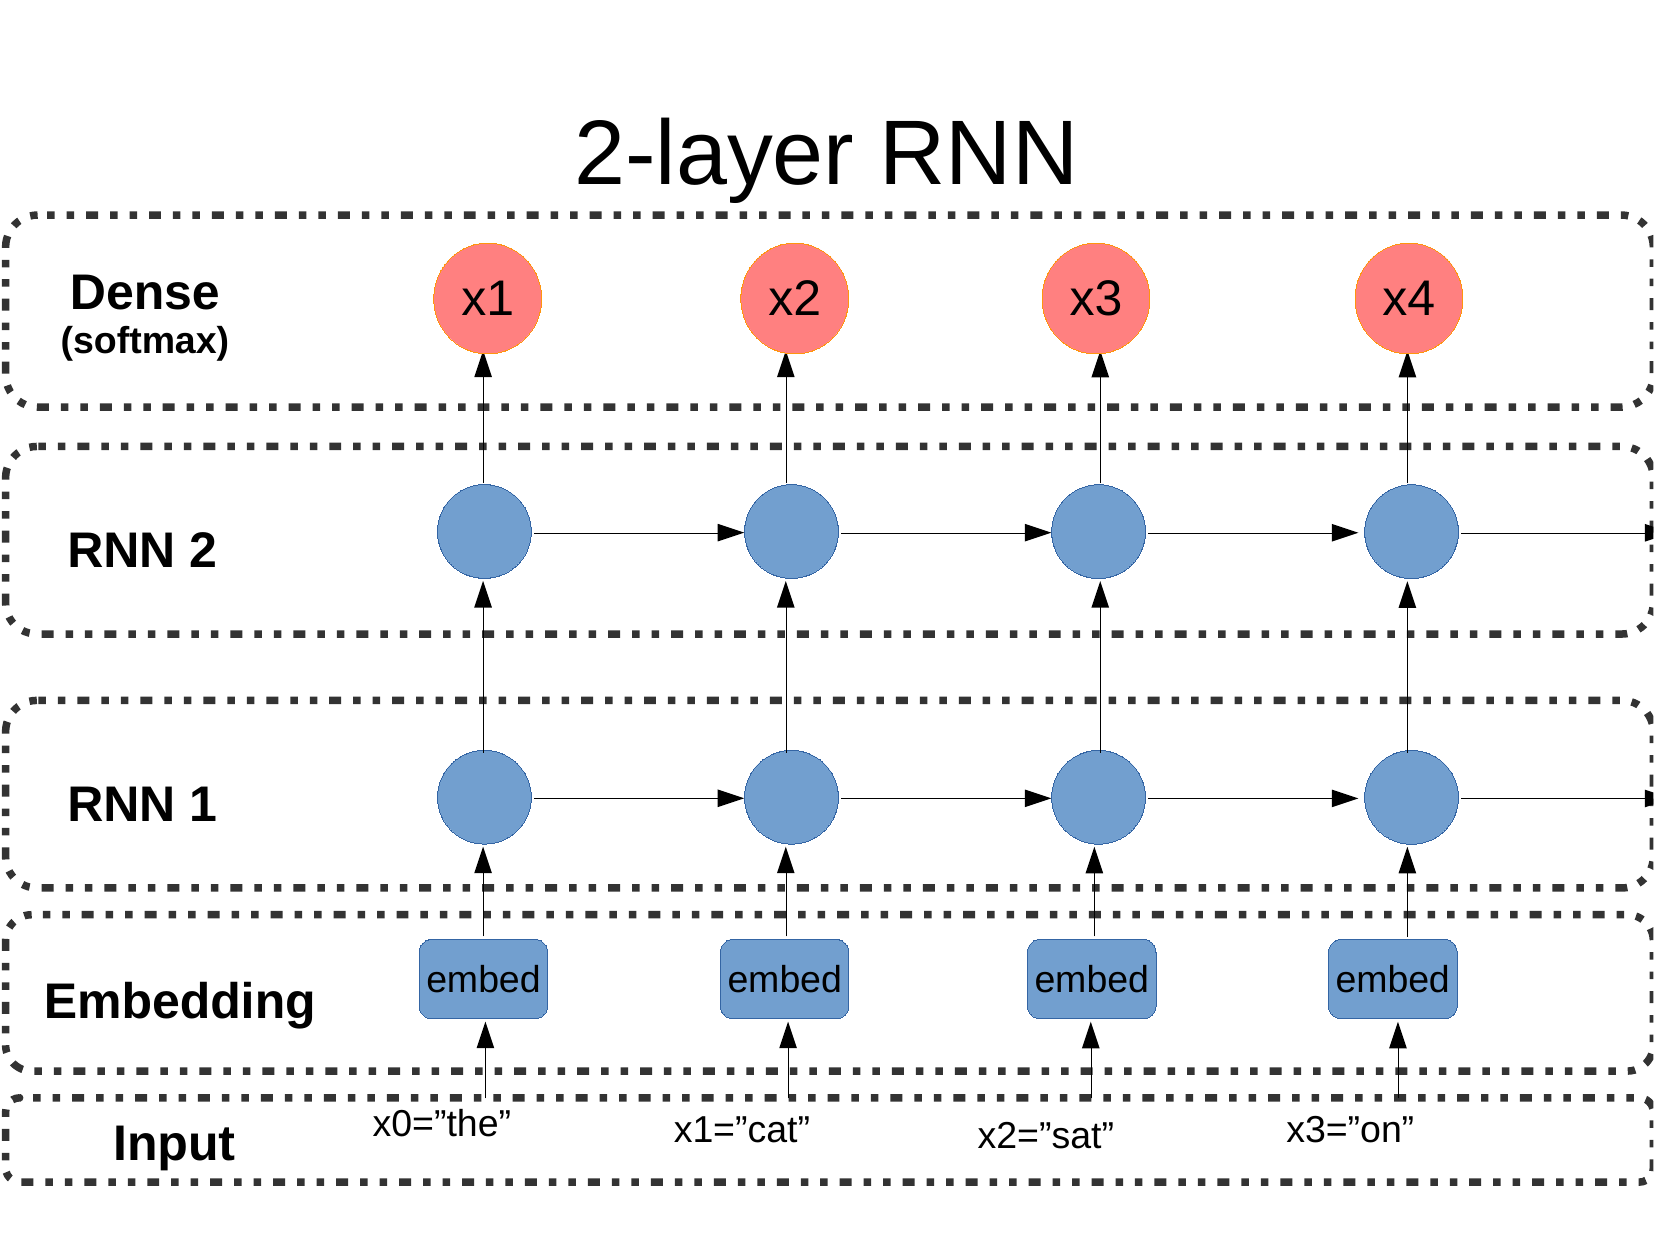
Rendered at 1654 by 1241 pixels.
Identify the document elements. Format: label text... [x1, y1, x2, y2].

text_box [5, 1097, 1654, 1183]
text_box RNN 2 [42, 514, 242, 628]
text_box Input [23, 1107, 326, 1180]
text_box x0=”the” [357, 1095, 568, 1152]
text_box x3 [1042, 243, 1150, 354]
text_box Embedding [22, 966, 339, 1080]
text_box [5, 700, 1654, 888]
text_box RNN 1 [42, 768, 242, 882]
text_box embed [419, 939, 548, 1019]
text_box x3=”on” [1271, 1101, 1485, 1159]
text_box [5, 215, 483, 408]
title 2-layer RNN [82, 49, 1571, 257]
text_box [5, 914, 1654, 1072]
text_box embed [1027, 939, 1157, 1019]
text_box [1101, 257, 1407, 408]
text_box Dense (softmax) [45, 256, 244, 370]
text_box [787, 257, 1100, 408]
text_box x2=”sat” [963, 1107, 1190, 1165]
text_box [5, 446, 1654, 635]
text_box x2 [740, 243, 849, 354]
text_box embed [1328, 939, 1458, 1019]
text_box x1=”cat” [659, 1101, 869, 1159]
text_box [484, 257, 786, 408]
text_box x4 [1355, 243, 1463, 354]
text_box embed [720, 939, 849, 1019]
text_box [1408, 215, 1654, 408]
text_box x1 [433, 243, 542, 354]
